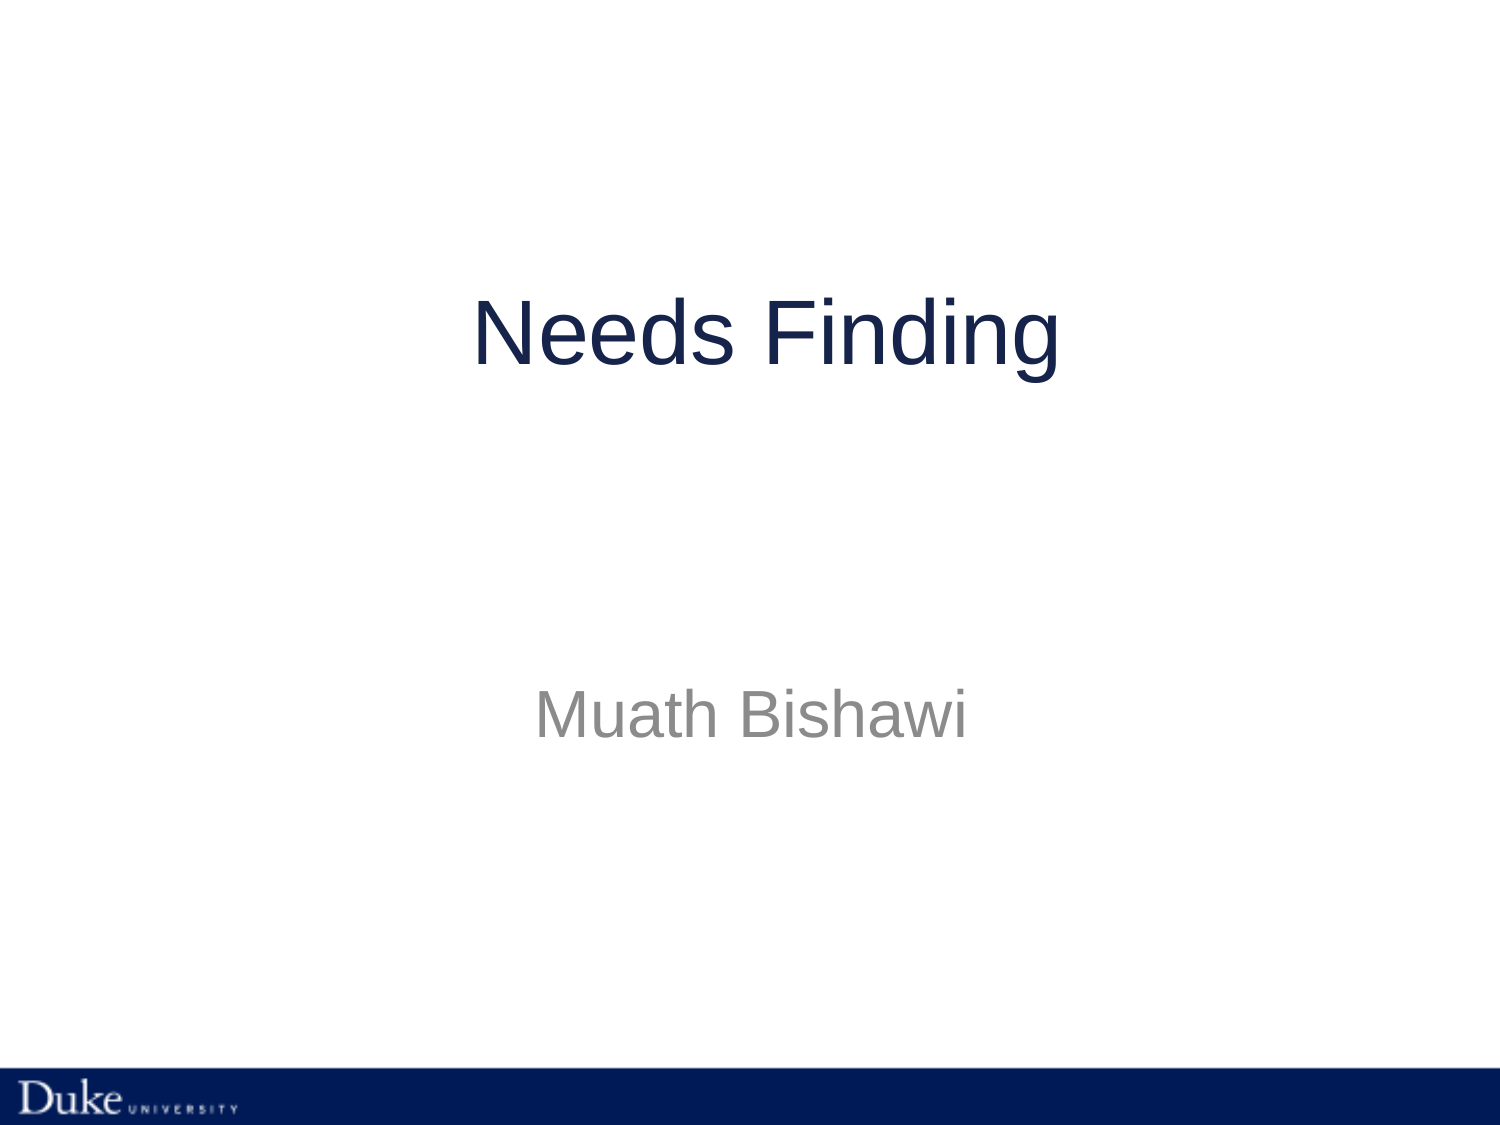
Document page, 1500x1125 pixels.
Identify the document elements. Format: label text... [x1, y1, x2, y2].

title Needs Finding [88, 247, 1447, 518]
subtitle Muath Bishawi [72, 663, 1431, 810]
picture [0, 0, 1500, 1125]
